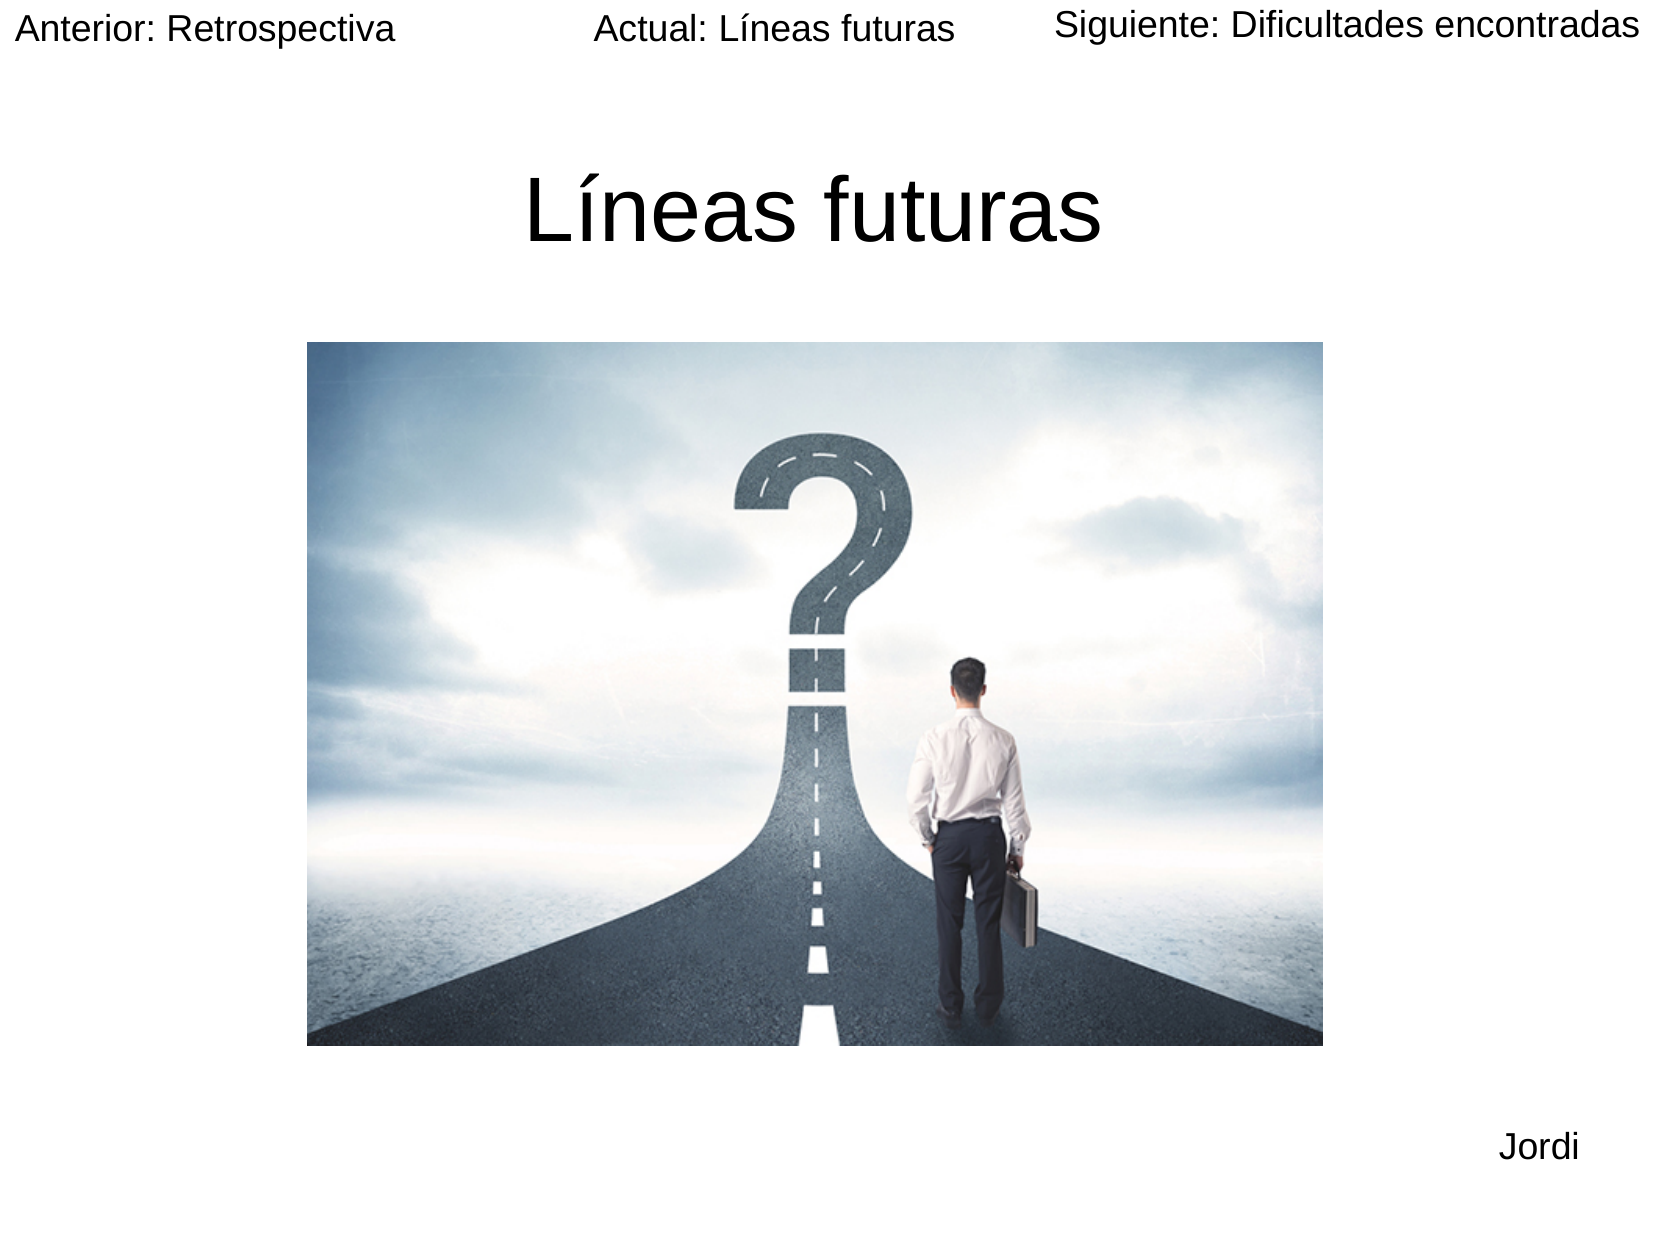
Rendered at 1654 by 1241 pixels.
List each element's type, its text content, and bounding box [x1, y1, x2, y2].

text_box Siguiente: Dificultades encontradas [1039, 0, 1654, 95]
picture [307, 342, 1323, 1046]
text_box Anterior: Retrospectiva [0, 0, 461, 99]
text_box Actual: Líneas futuras [578, 0, 1040, 99]
text_box Jordi [1204, 1117, 1595, 1207]
title Líneas futuras [82, 105, 1571, 313]
